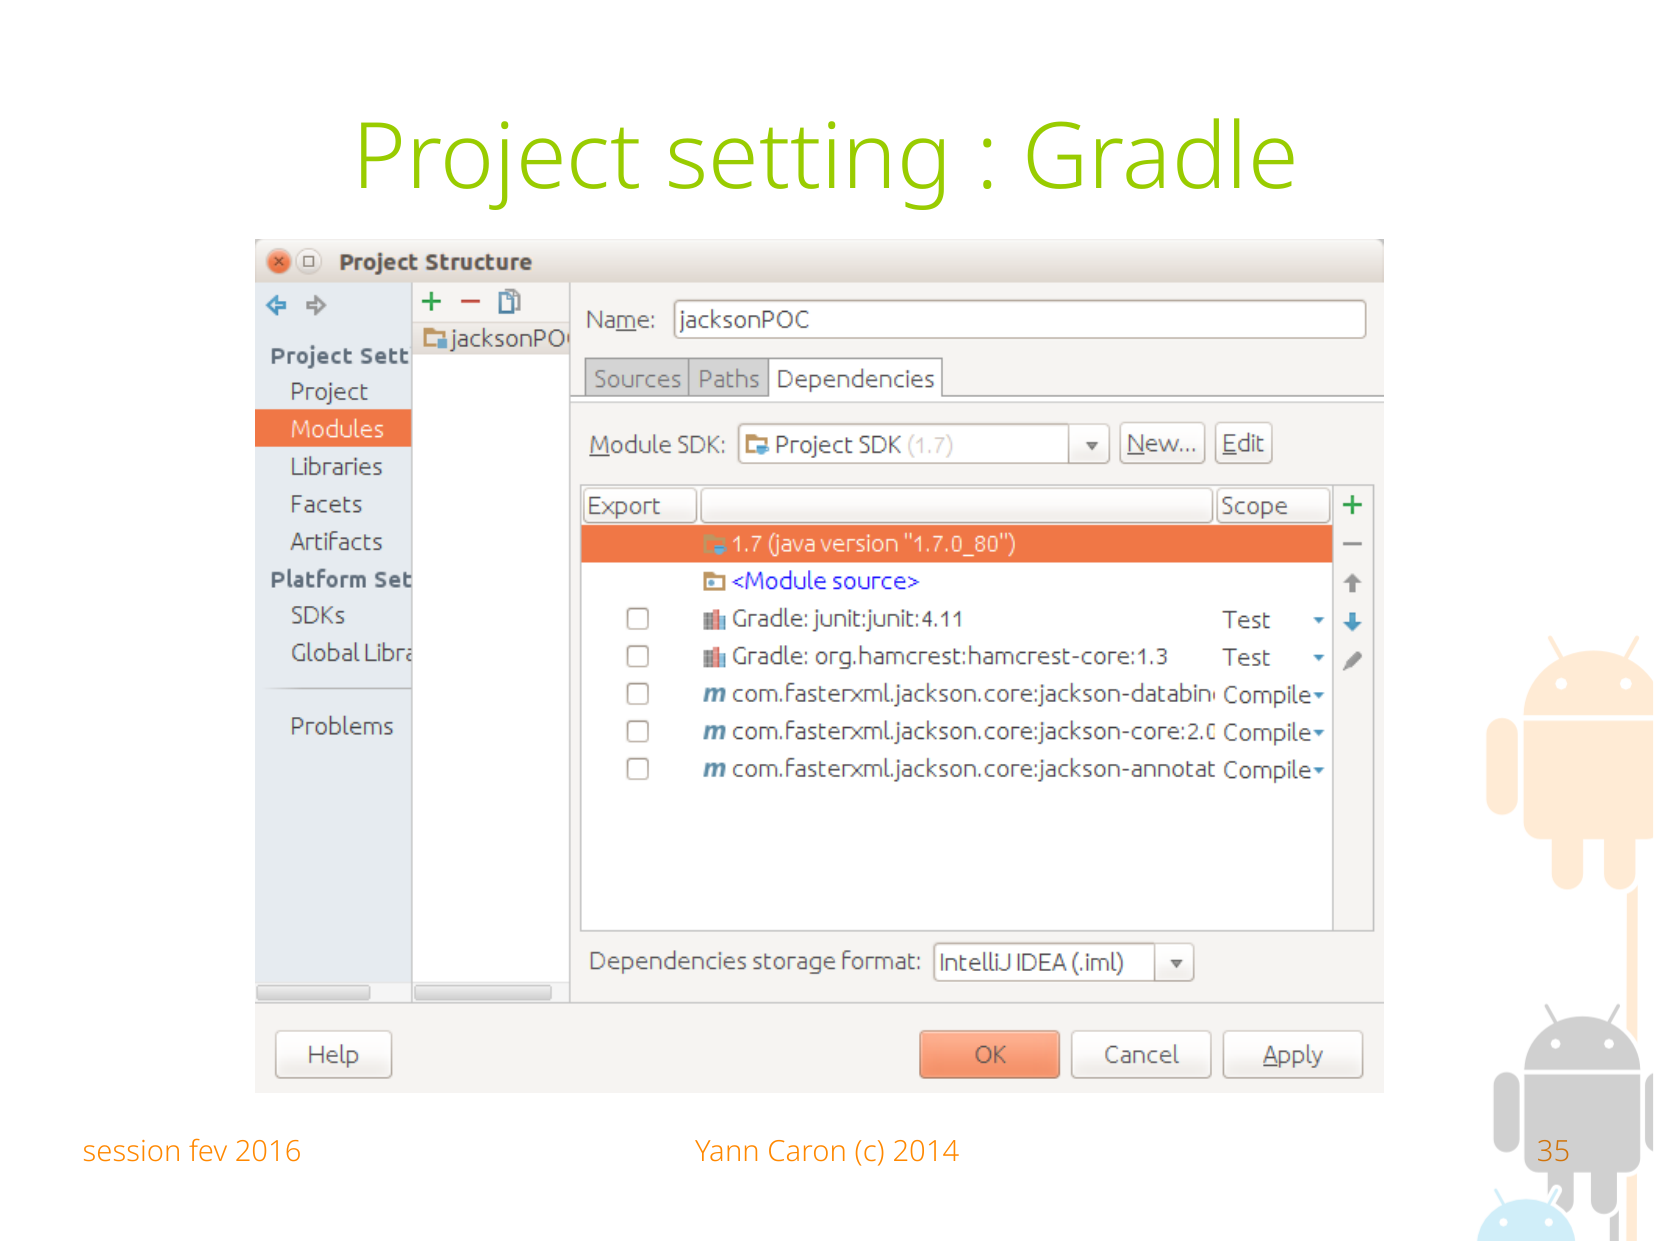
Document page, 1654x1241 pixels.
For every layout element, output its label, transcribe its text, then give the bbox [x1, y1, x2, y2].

picture [240, 239, 1654, 1241]
title Project setting : Gradle [82, 49, 1571, 257]
